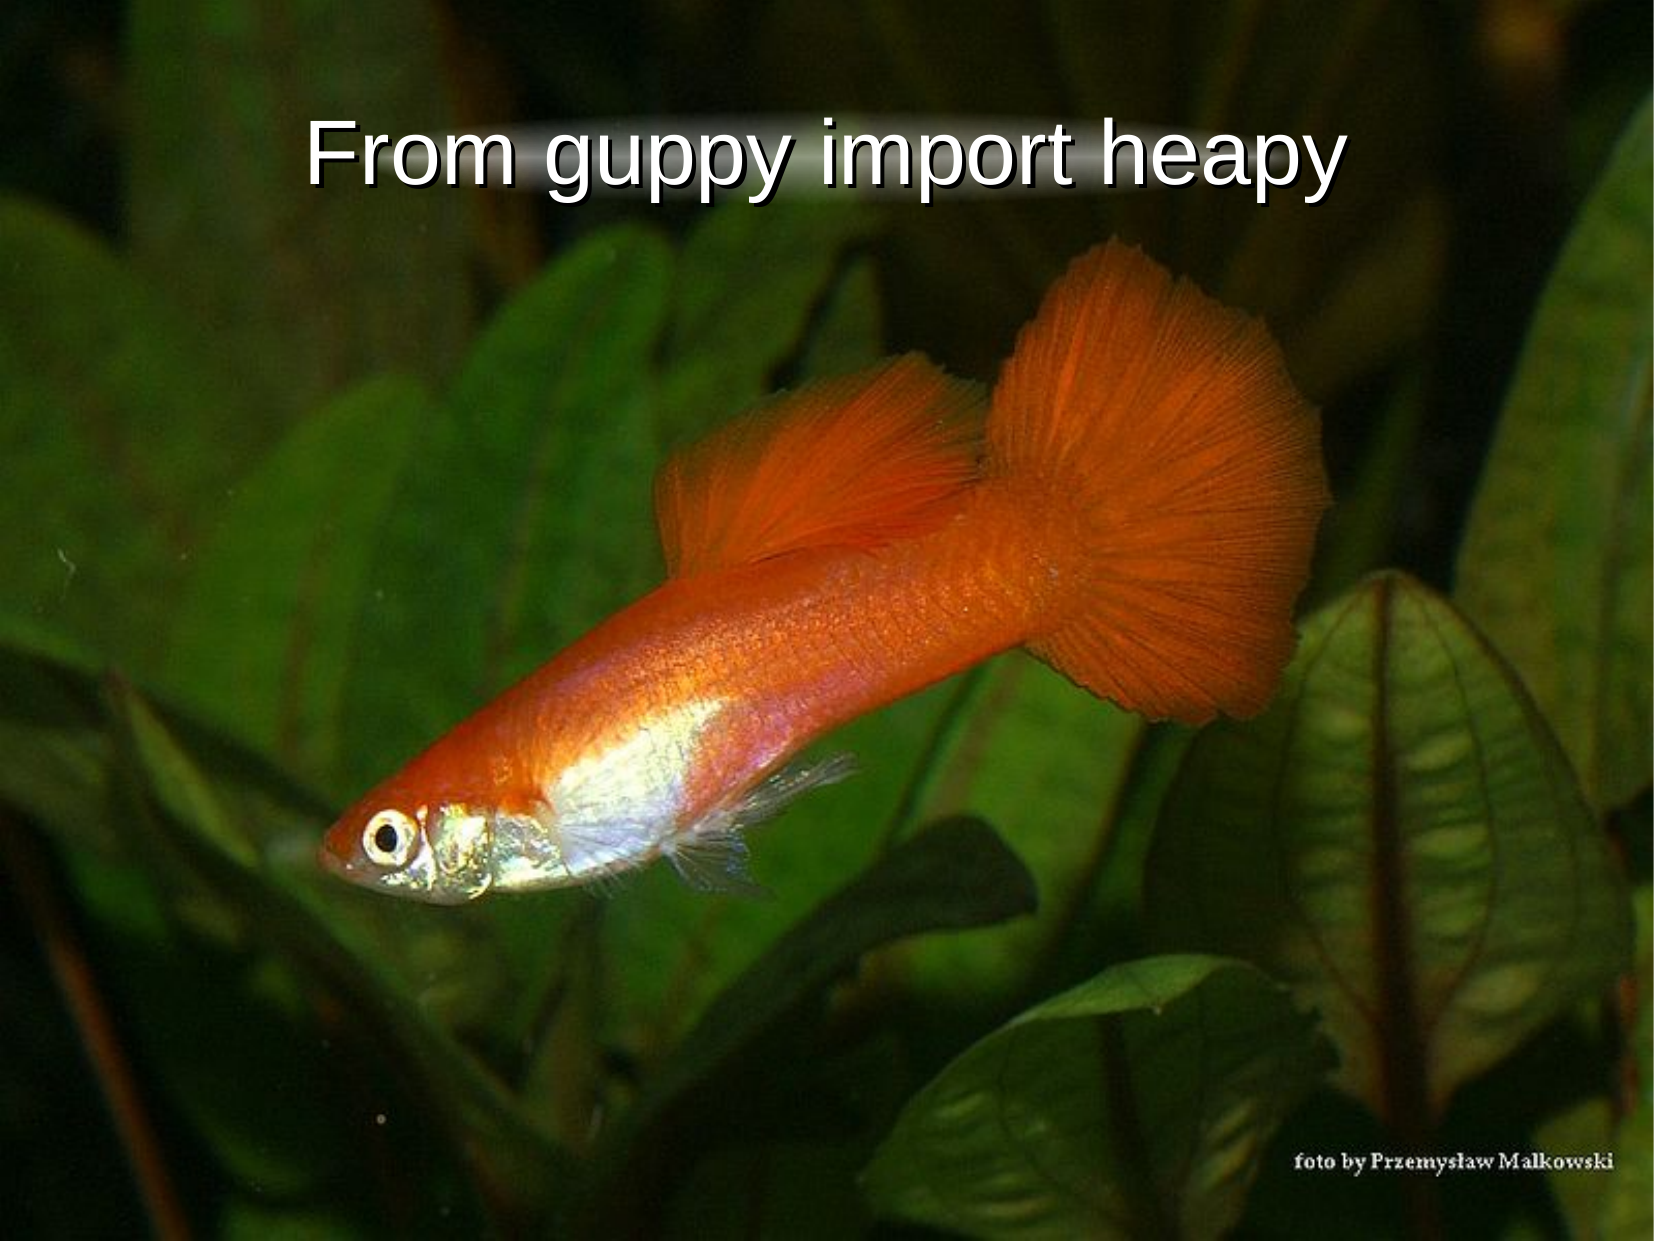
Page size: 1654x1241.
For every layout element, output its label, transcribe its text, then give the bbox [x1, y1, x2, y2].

picture [0, 0, 1654, 1241]
title From guppy import heapy [82, 49, 1571, 257]
